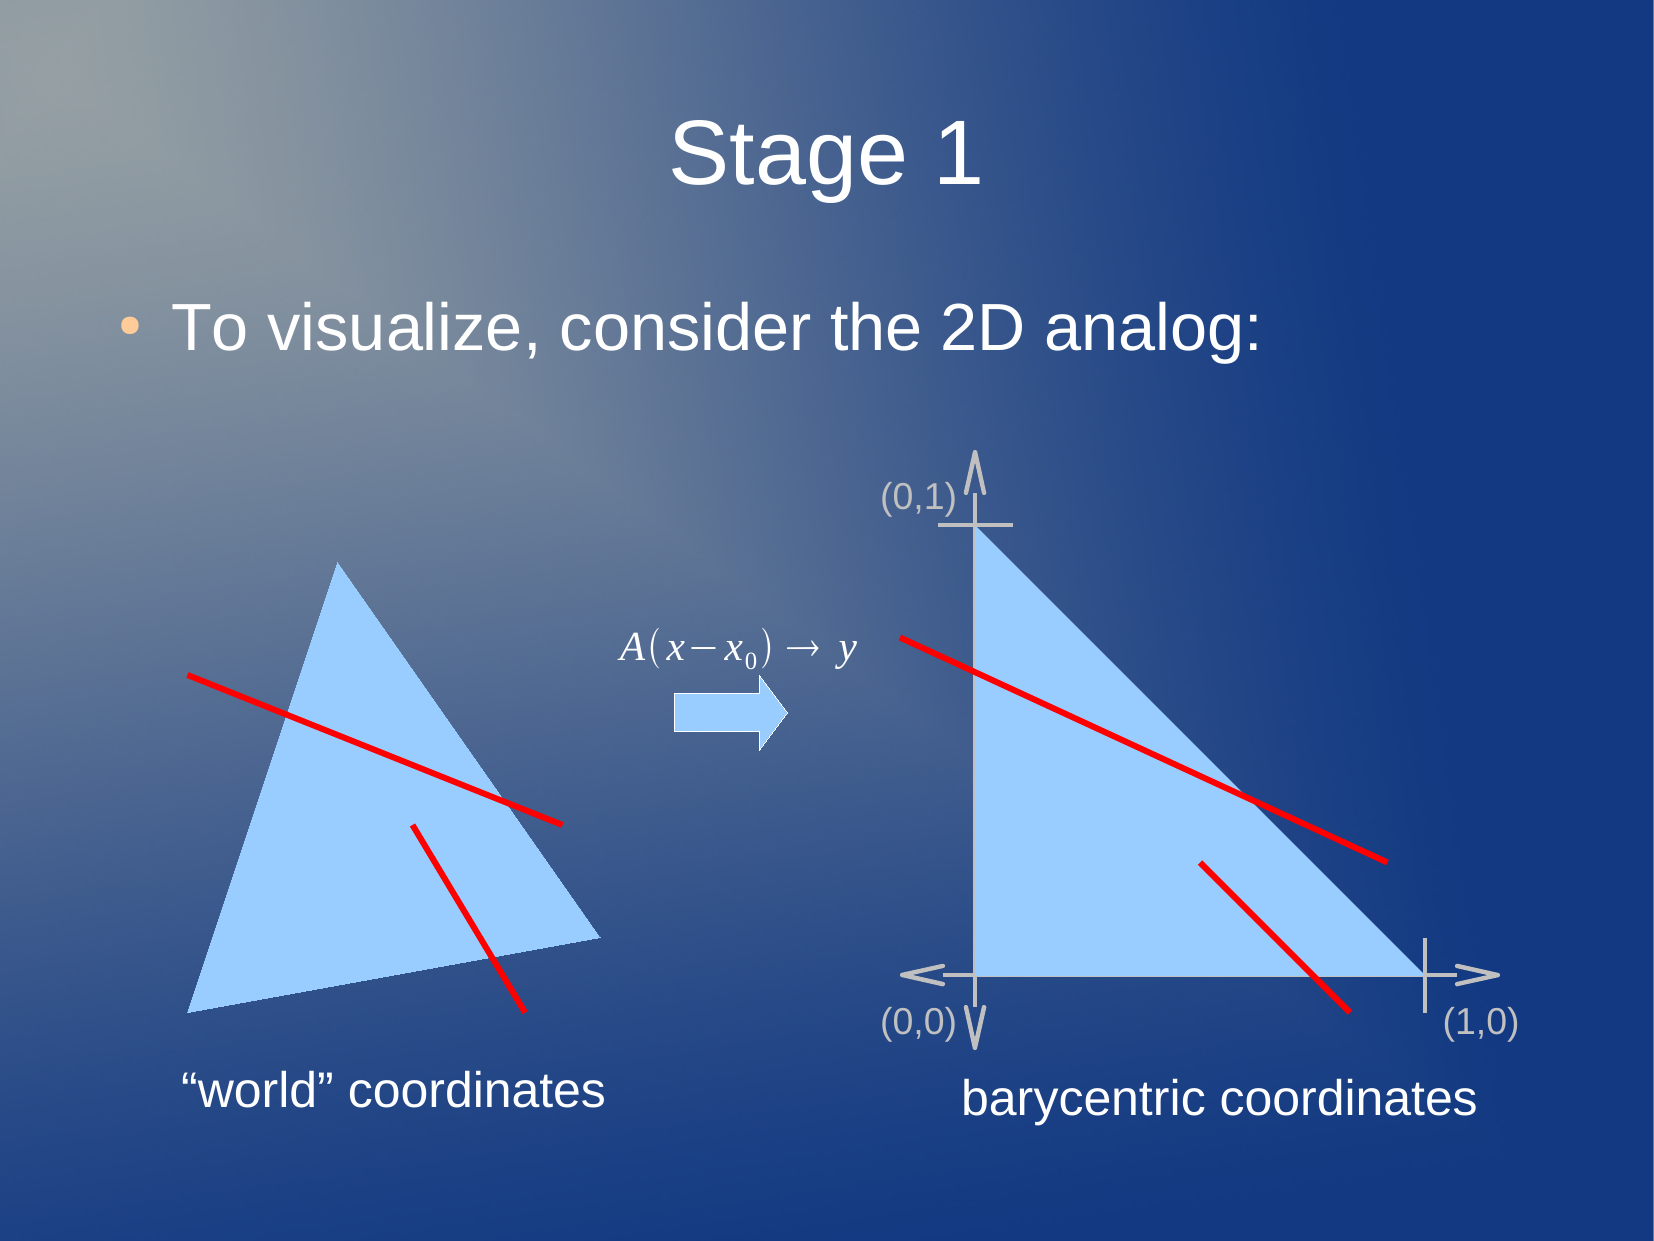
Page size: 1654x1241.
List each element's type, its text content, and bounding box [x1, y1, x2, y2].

text_box (0,1) [862, 468, 976, 526]
text_box (0,0) [862, 993, 976, 1051]
text_box barycentric coordinates [919, 1062, 1520, 1133]
picture [0, 0, 1654, 1241]
title Stage 1 [82, 49, 1571, 257]
list To visualize, consider the 2D analog: [82, 290, 1571, 1094]
text_box (1,0) [1425, 993, 1538, 1051]
text_box [674, 675, 788, 751]
text_box [975, 527, 1241, 791]
text_box “world” coordinates [150, 1054, 638, 1126]
chart [608, 622, 863, 676]
text_box [975, 676, 1423, 976]
